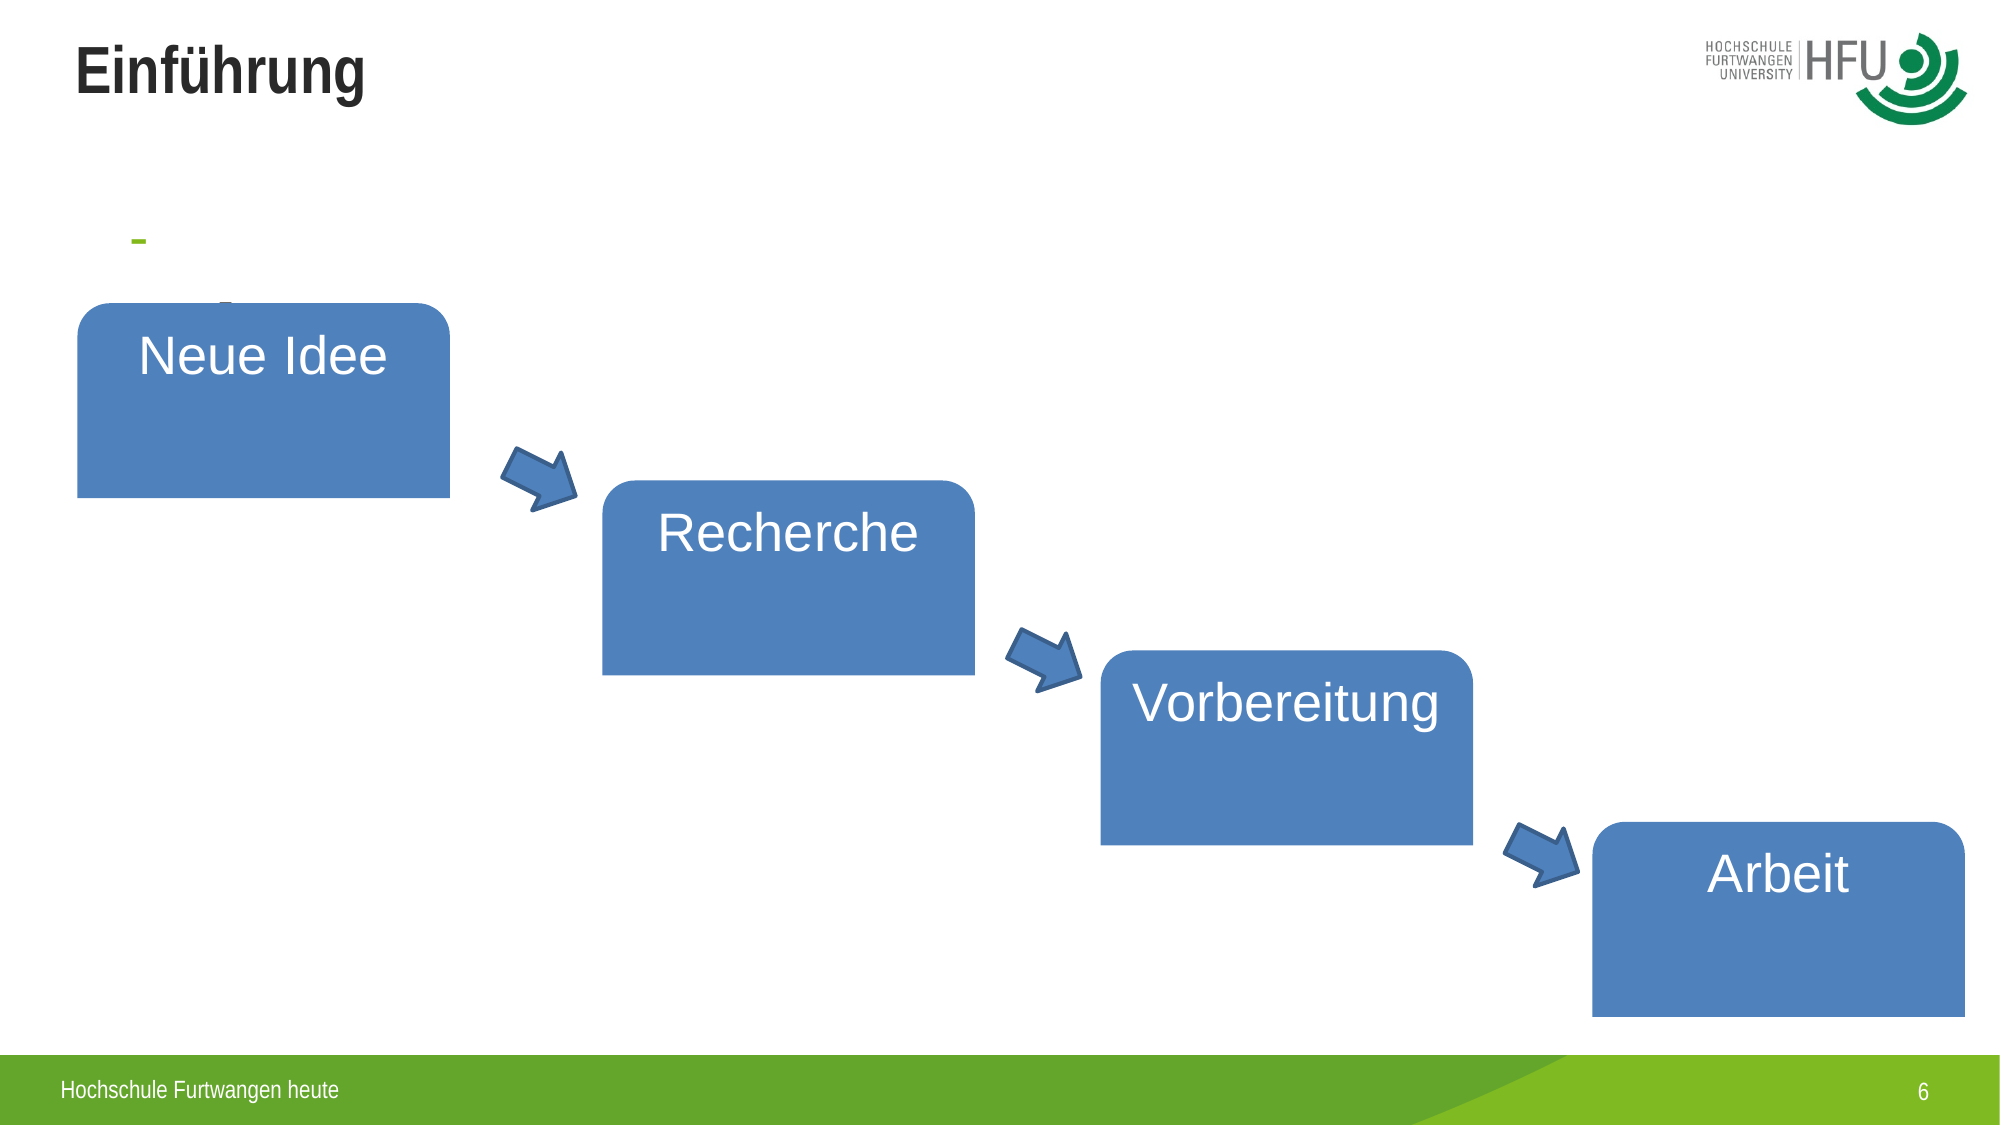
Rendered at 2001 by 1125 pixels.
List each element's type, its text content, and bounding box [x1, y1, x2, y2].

text_box Hochschule Furtwangen heute [60, 1058, 985, 1119]
picture [0, 1055, 2000, 1125]
picture [1689, 19, 1981, 137]
text_box Neue Idee [77, 303, 450, 499]
text_box [1504, 824, 1579, 887]
text_box Recherche [602, 480, 975, 676]
text_box Einführung [60, 28, 1591, 102]
text_box <number> [1672, 1057, 1945, 1124]
text_box Vorbereitung [1100, 650, 1474, 846]
text_box Arbeit [1592, 821, 1965, 1017]
text_box Einführung [343, 63, 355, 87]
text_box [502, 448, 576, 511]
text_box [1007, 629, 1081, 692]
